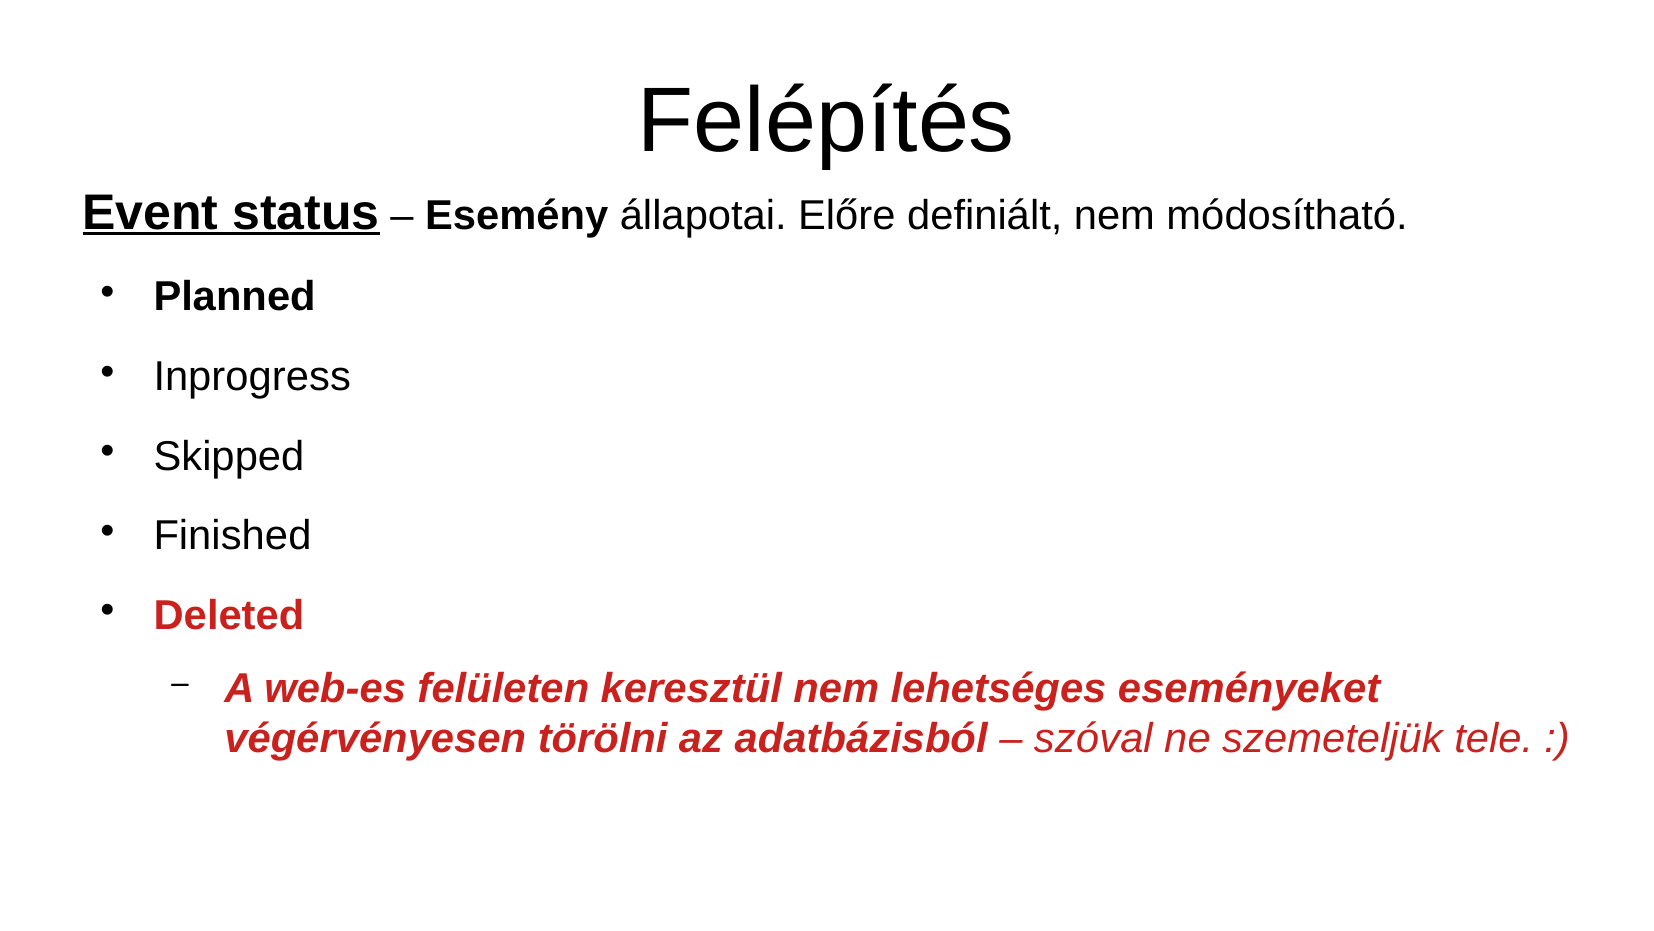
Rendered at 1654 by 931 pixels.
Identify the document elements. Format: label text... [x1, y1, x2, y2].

title Felépítés [82, 37, 1571, 179]
list Event status – Esemény állapotai. Előre definiált, nem módosítható. Planned Inprogress Skipped Finished Deleted A web-es felületen keresztül nem lehetséges eseményeket végérvényesen törölni az adatbázisból – szóval ne szemeteljük tele. :) [82, 179, 1571, 863]
